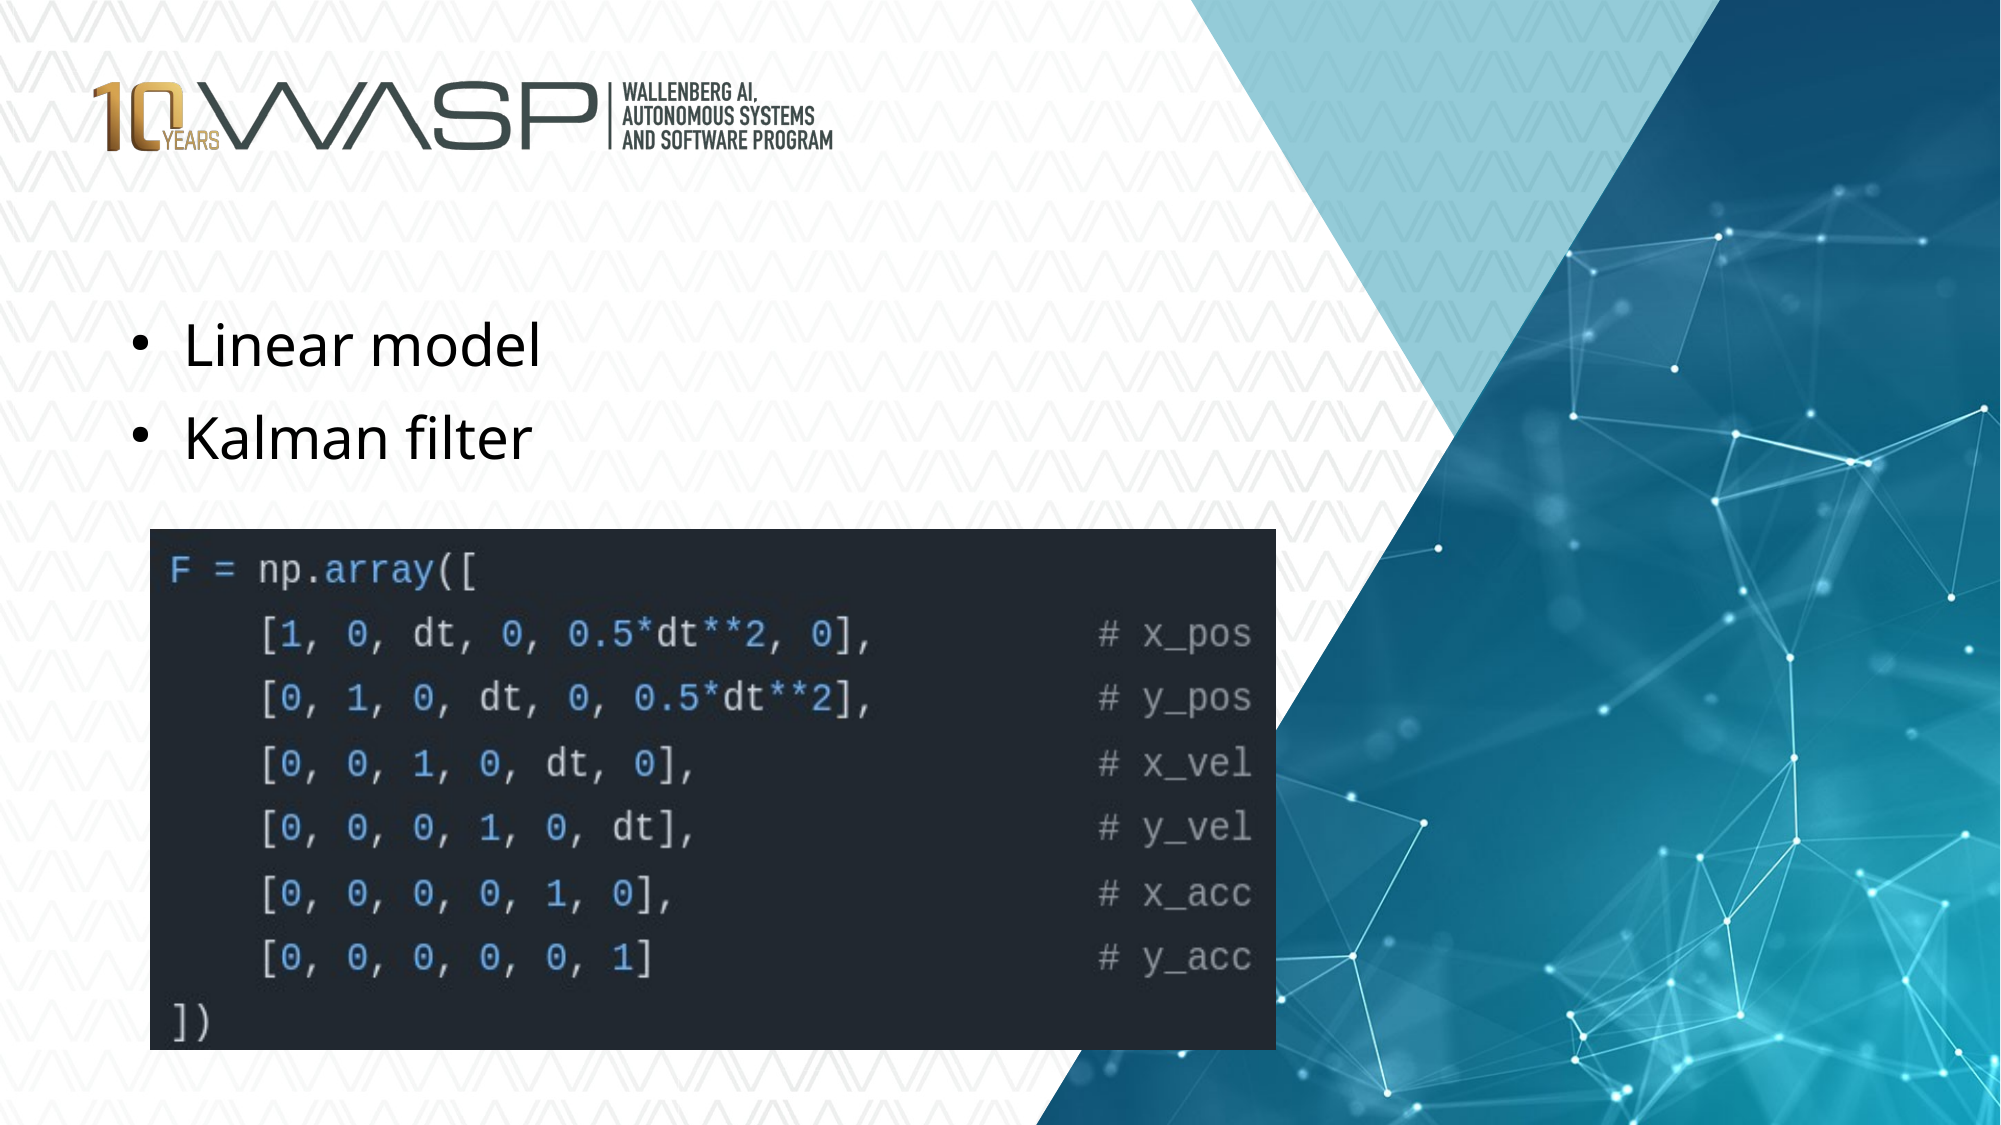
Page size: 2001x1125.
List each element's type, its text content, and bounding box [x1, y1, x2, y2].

list Linear model Kalman filter [112, 316, 652, 563]
picture [1994, 402, 2001, 414]
picture [0, 0, 2001, 1125]
